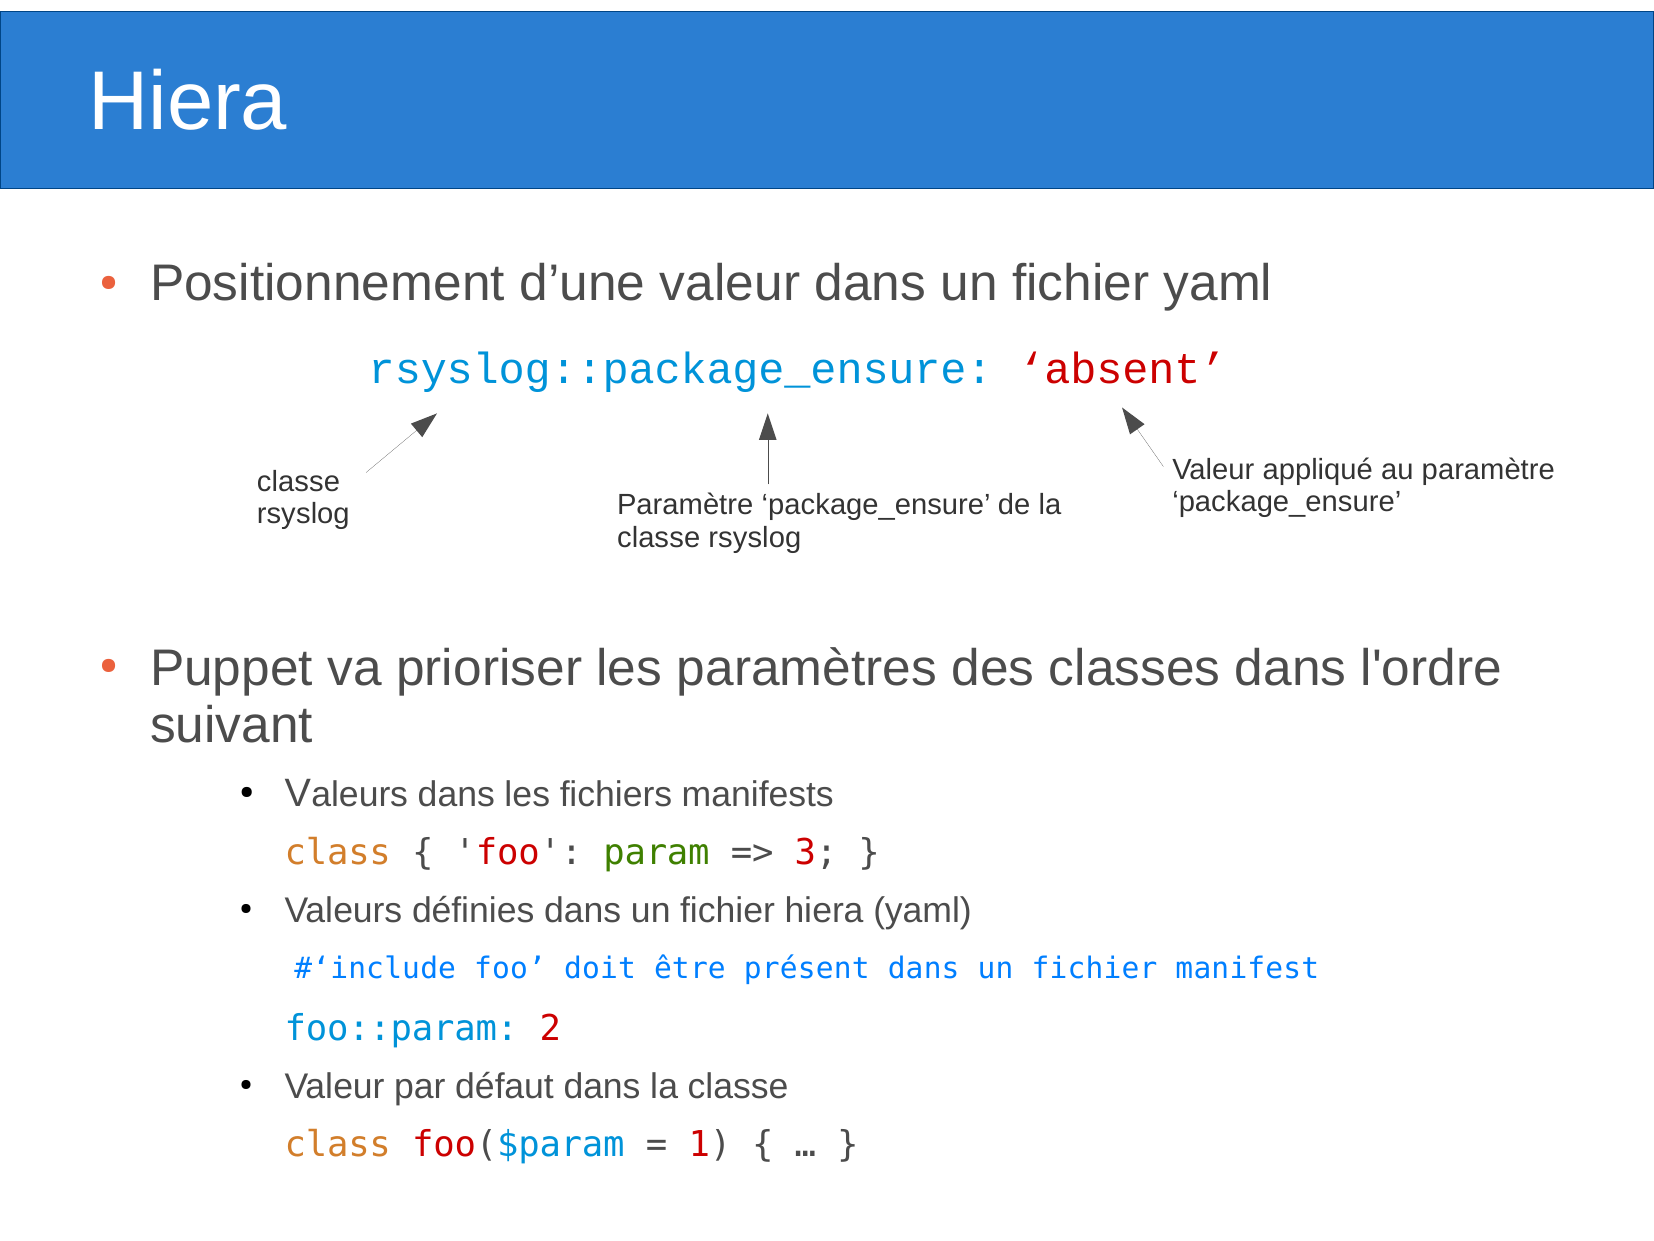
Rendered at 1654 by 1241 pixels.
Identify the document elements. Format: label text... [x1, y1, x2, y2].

text_box classe rsyslog [242, 457, 443, 538]
text_box Valeur appliqué au paramètre ‘package_ensure’ [1157, 437, 1601, 526]
title Hiera [0, 11, 1654, 189]
list Positionnement d’une valeur dans un fichier yaml rsyslog::package_ensure: ‘absent’ Puppet va prioriser les paramètres des classes dans l'ordre suivant Valeurs dans les fichiers manifests class { 'foo': param => 3; } Valeurs définies dans un fichier hiera (yaml) #‘include foo’ doit être présent dans un fichier manifest foo::param: 2 Valeur par défaut dans la classe class foo($param = 1) { … } [82, 253, 1583, 1170]
text_box Paramètre ‘package_ensure’ de la classe rsyslog [602, 472, 1087, 562]
